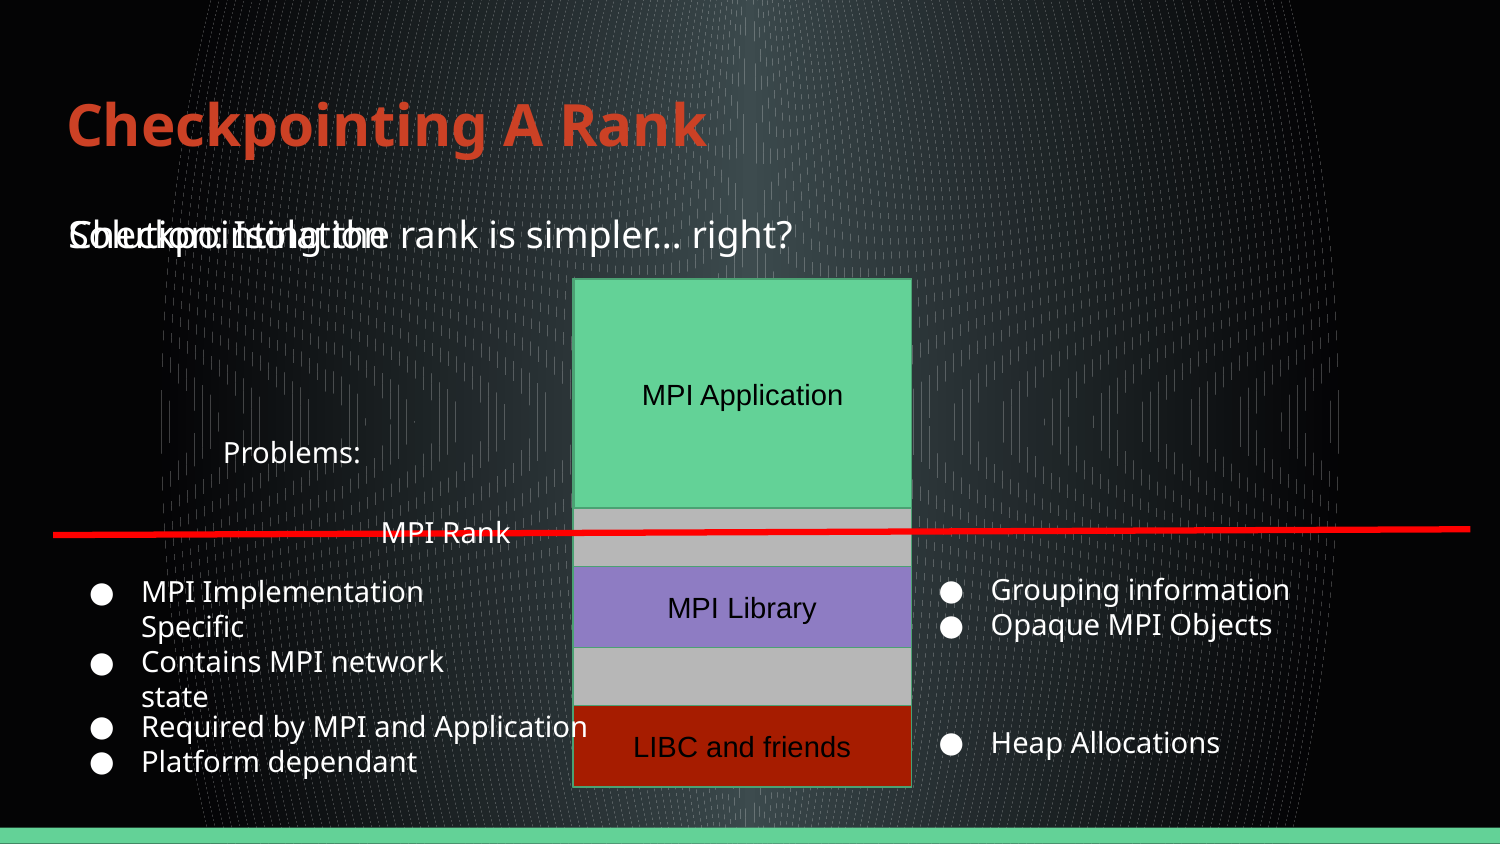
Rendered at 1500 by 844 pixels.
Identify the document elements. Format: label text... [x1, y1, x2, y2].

text_box MPI Application [573, 279, 912, 509]
text_box MPI Rank [365, 499, 527, 566]
text_box [572, 278, 912, 529]
text_box LIBC and friends [611, 705, 912, 787]
text_box Required by MPI and Application Platform dependant [51, 692, 611, 787]
text_box Problems: MPI Implementation Specific Contains MPI network state [51, 418, 533, 648]
text_box [572, 648, 912, 705]
text_box [572, 535, 912, 566]
text_box Heap Allocations [900, 709, 1250, 787]
list Checkpointing the rank is simpler… right? [53, 189, 1452, 307]
text_box Grouping information Opaque MPI Objects [900, 556, 1377, 658]
text_box MPI Library [572, 566, 900, 648]
title Checkpointing A Rank [51, 72, 1449, 167]
